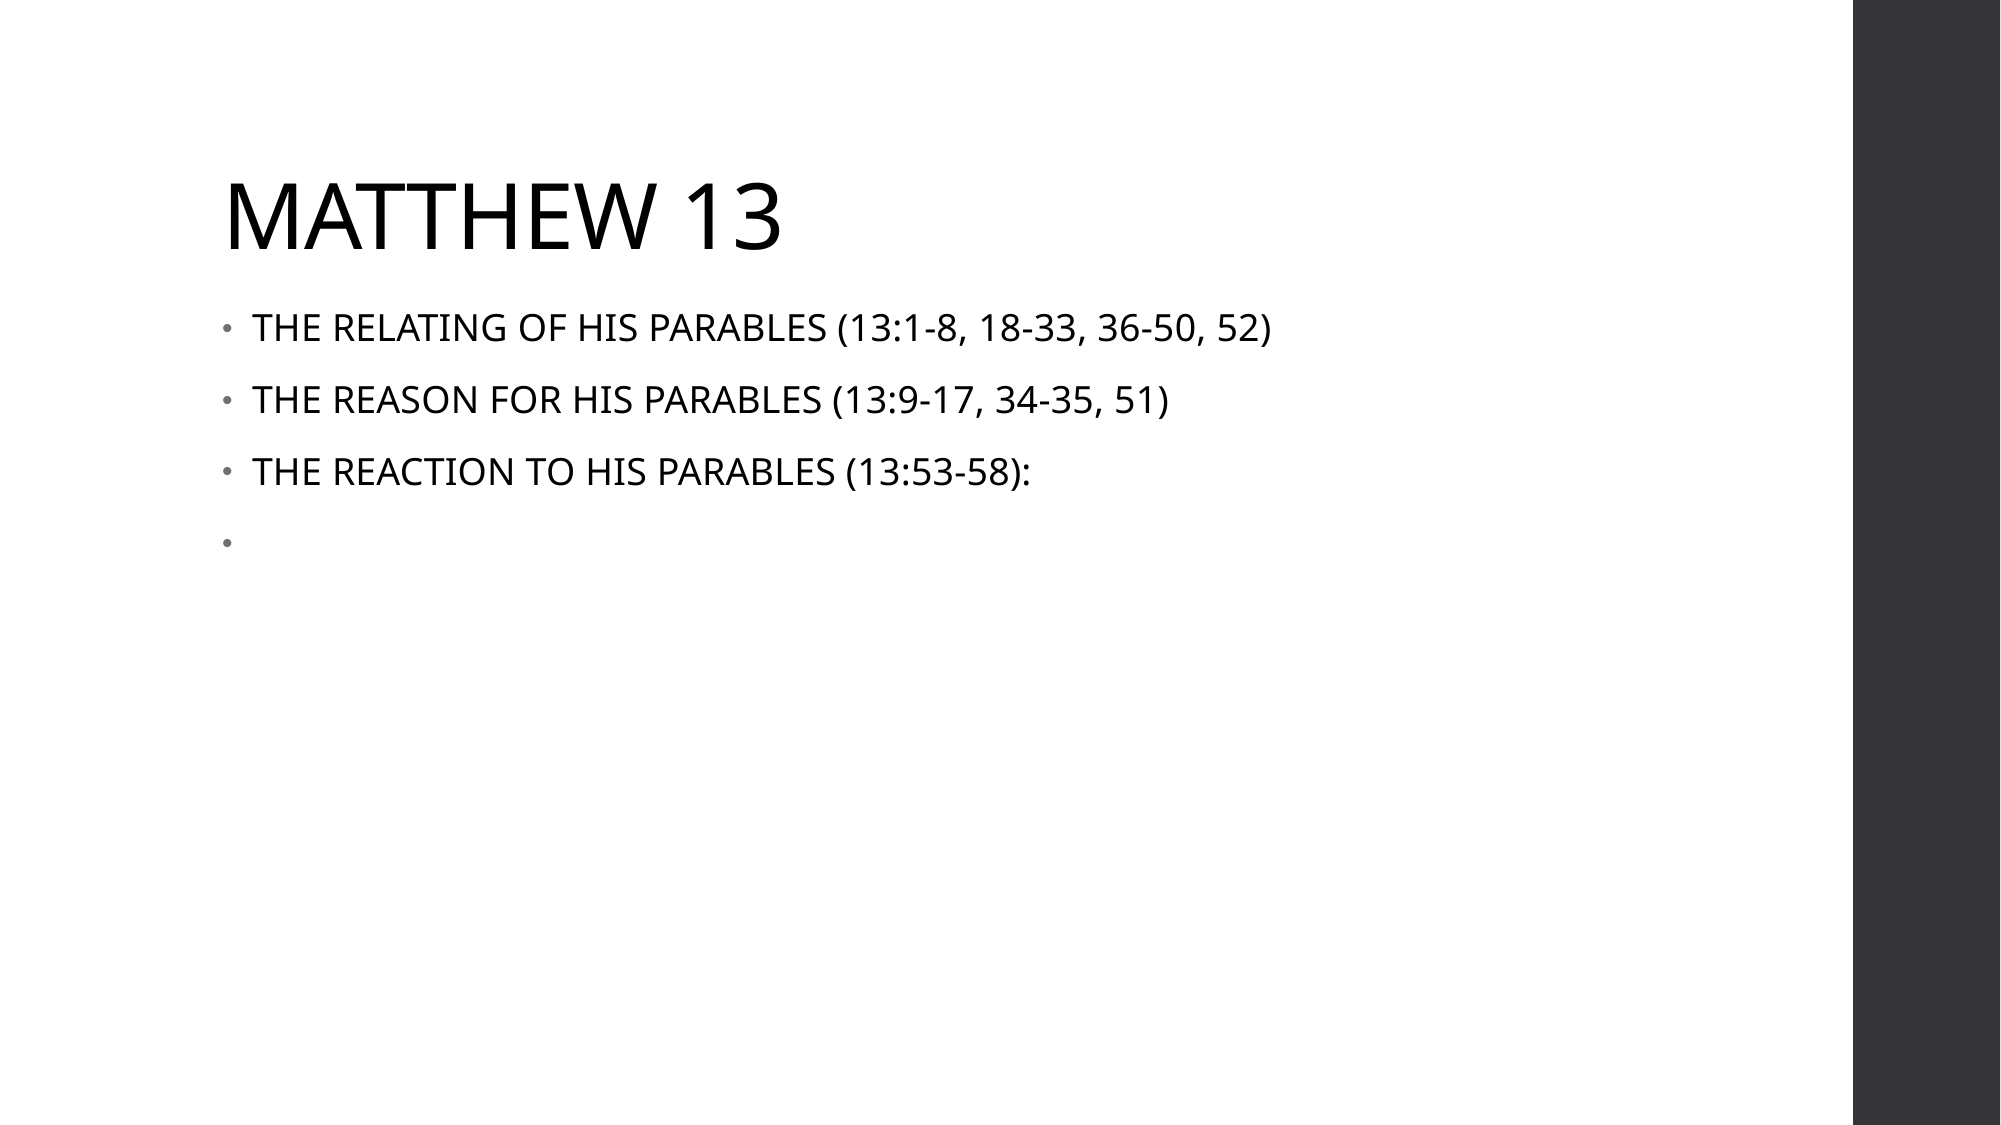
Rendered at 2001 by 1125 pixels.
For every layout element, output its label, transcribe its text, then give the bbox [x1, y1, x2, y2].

list THE RELATING OF HIS PARABLES (13:1-8, 18-33, 36-50, 52) THE REASON FOR HIS PARABLES (13:9-17, 34-35, 51) THE REACTION TO HIS PARABLES (13:53-58): [206, 299, 1617, 1014]
title MATTHEW 13 [206, 60, 1797, 278]
